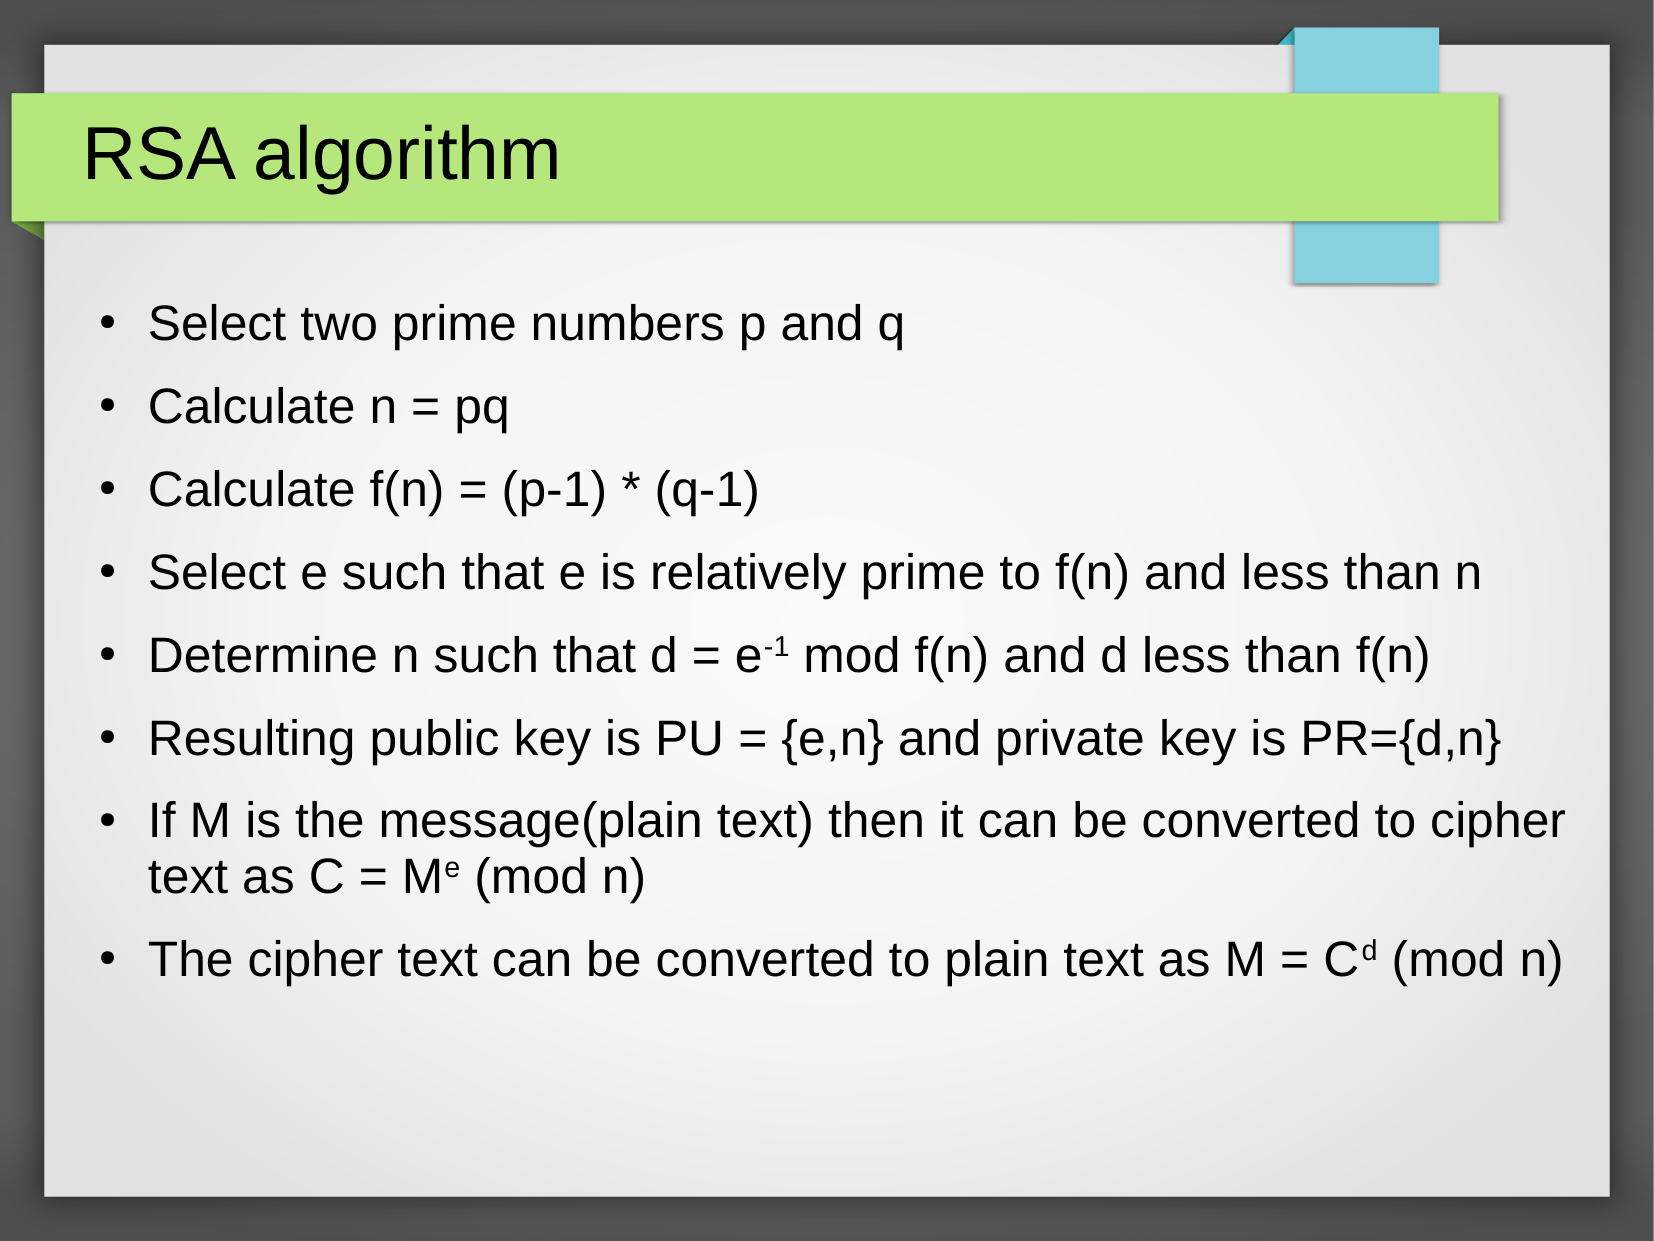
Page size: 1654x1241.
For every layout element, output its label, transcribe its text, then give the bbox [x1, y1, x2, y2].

picture [0, 0, 1654, 1241]
list Select two prime numbers p and q Calculate n = pq Calculate f(n) = (p-1) * (q-1) Select e such that e is relatively prime to f(n) and less than n Determine n such that d = e-1 mod f(n) and d less than f(n) Resulting public key is PU = {e,n} and private key is PR={d,n} If M is the message(plain text) then it can be converted to cipher text as C = Me (mod n) The cipher text can be converted to plain text as M = Cd (mod n) [82, 295, 1571, 1015]
title RSA algorithm [82, 94, 1264, 213]
